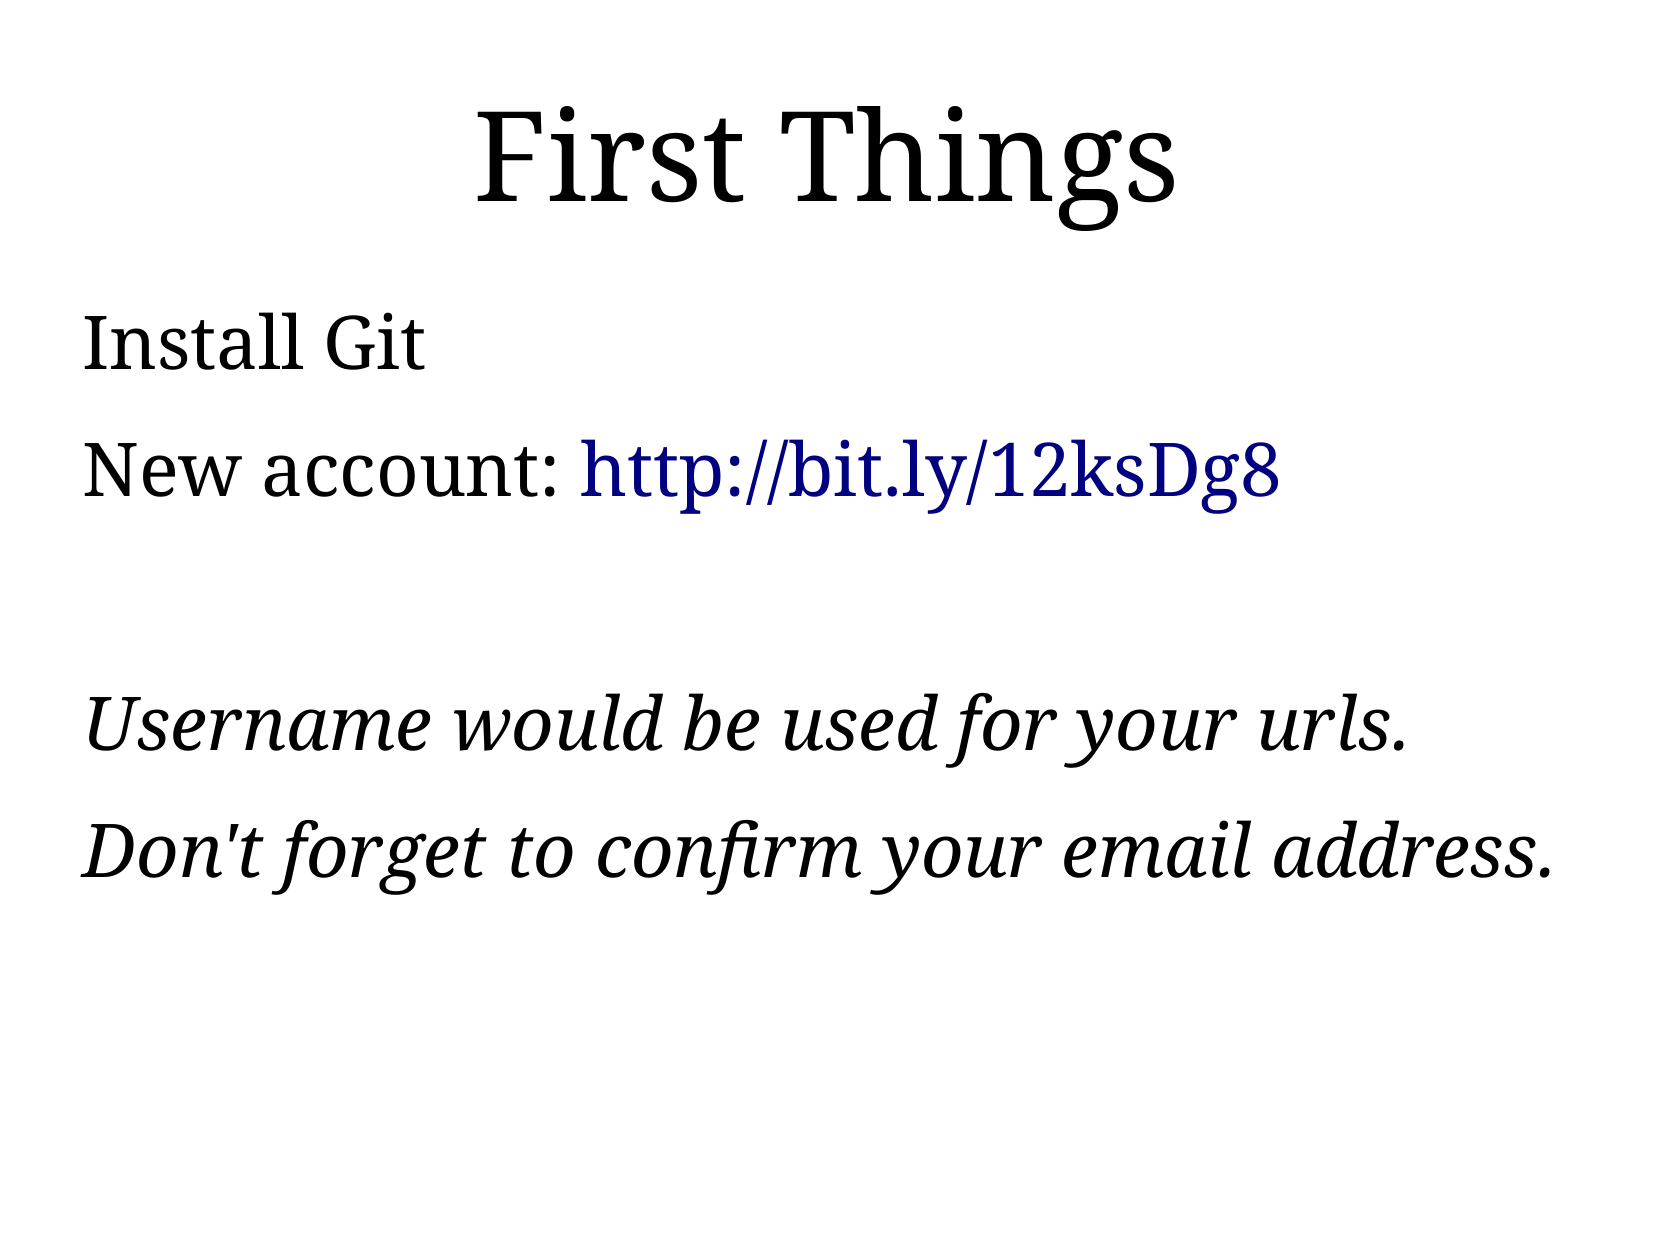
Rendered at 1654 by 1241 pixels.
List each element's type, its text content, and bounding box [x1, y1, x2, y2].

title First Things [82, 49, 1571, 257]
list Install Git New account: http://bit.ly/12ksDg8 Username would be used for your urls. Don't forget to confirm your email address. [82, 290, 1571, 1010]
